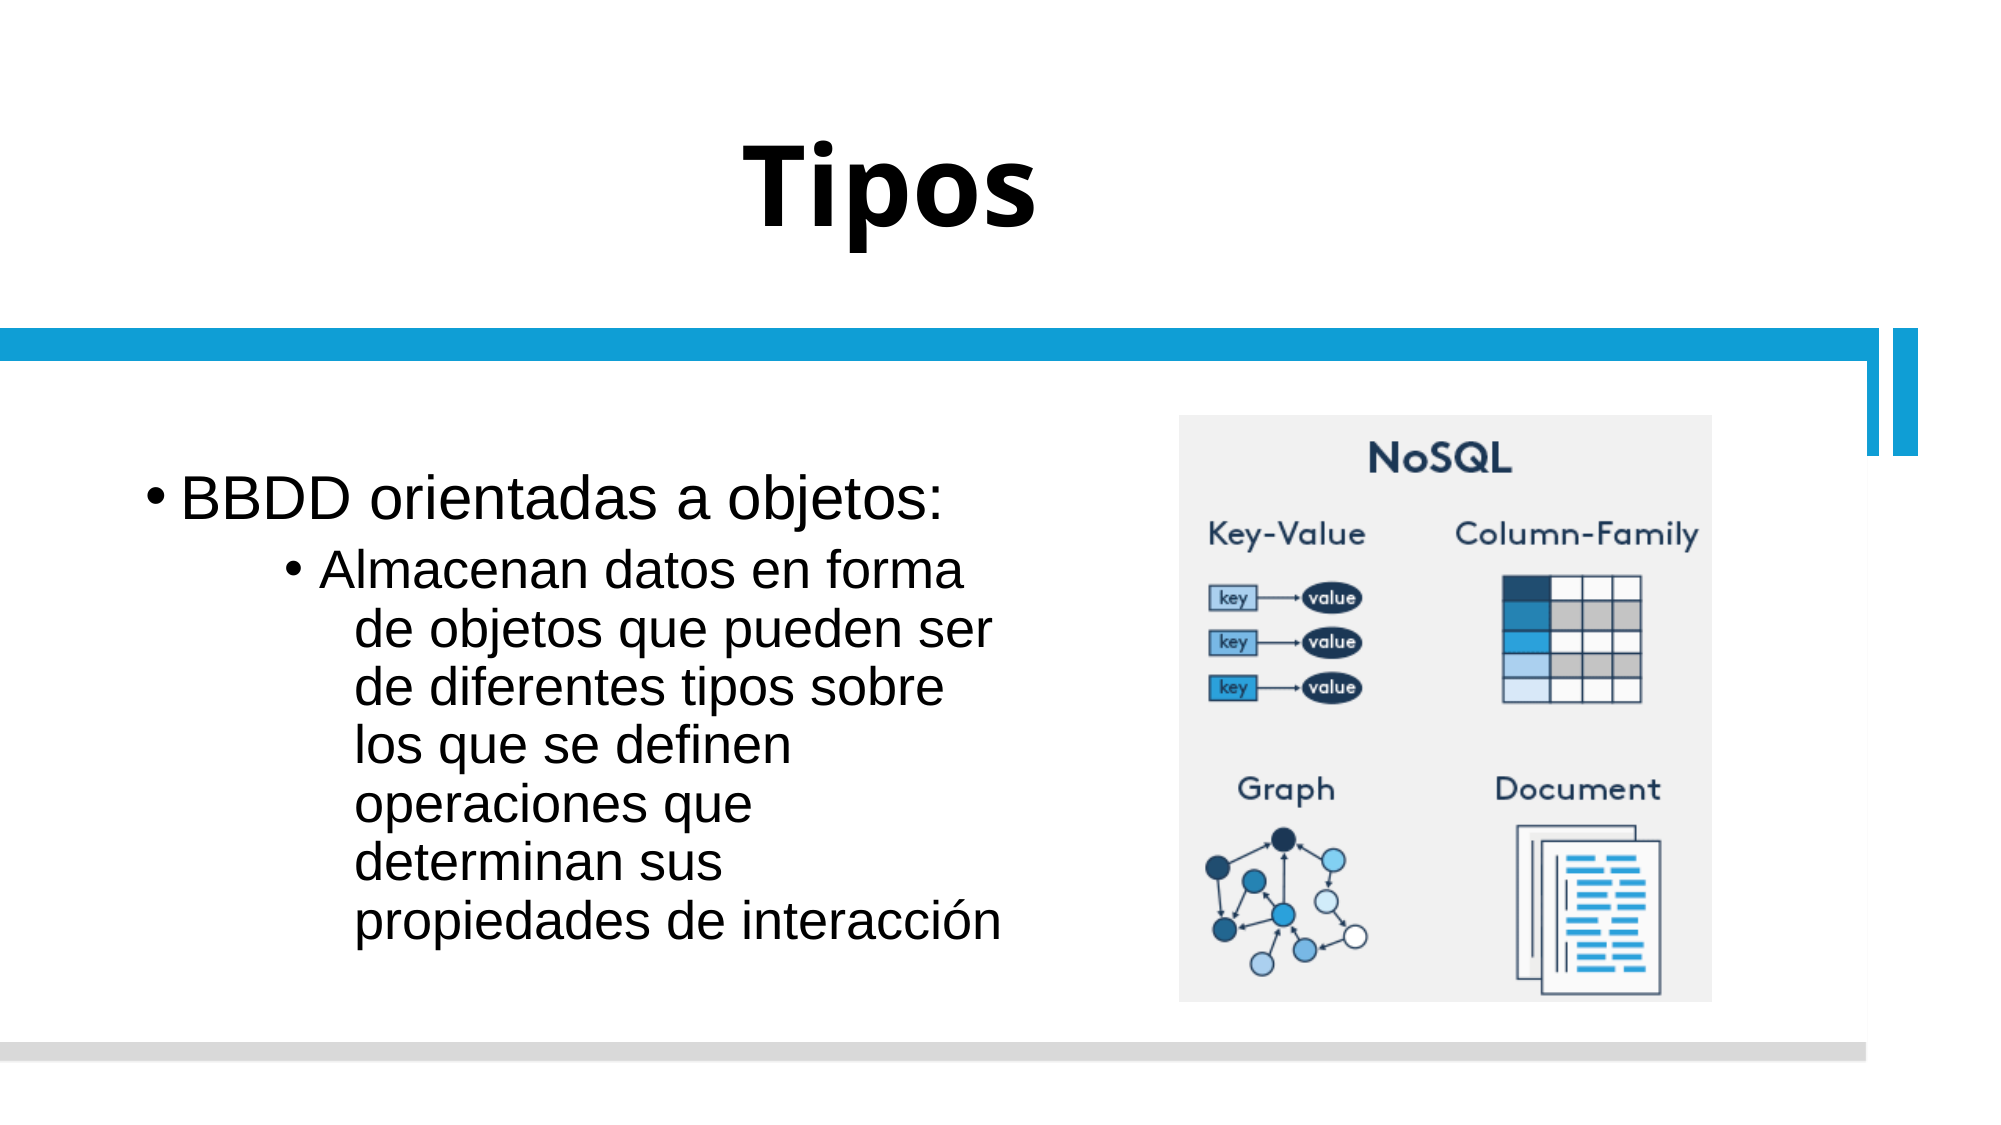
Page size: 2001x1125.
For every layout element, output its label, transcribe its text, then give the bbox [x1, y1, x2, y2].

title Tipos [132, 63, 1648, 259]
list BBDD orientadas a objetos: Almacenan datos en forma de objetos que pueden ser de diferentes tipos sobre los que se definen operaciones que determinan sus propiedades de interacción [130, 426, 1024, 991]
picture [1179, 415, 1712, 1002]
text_box [0, 0, 2000, 1125]
